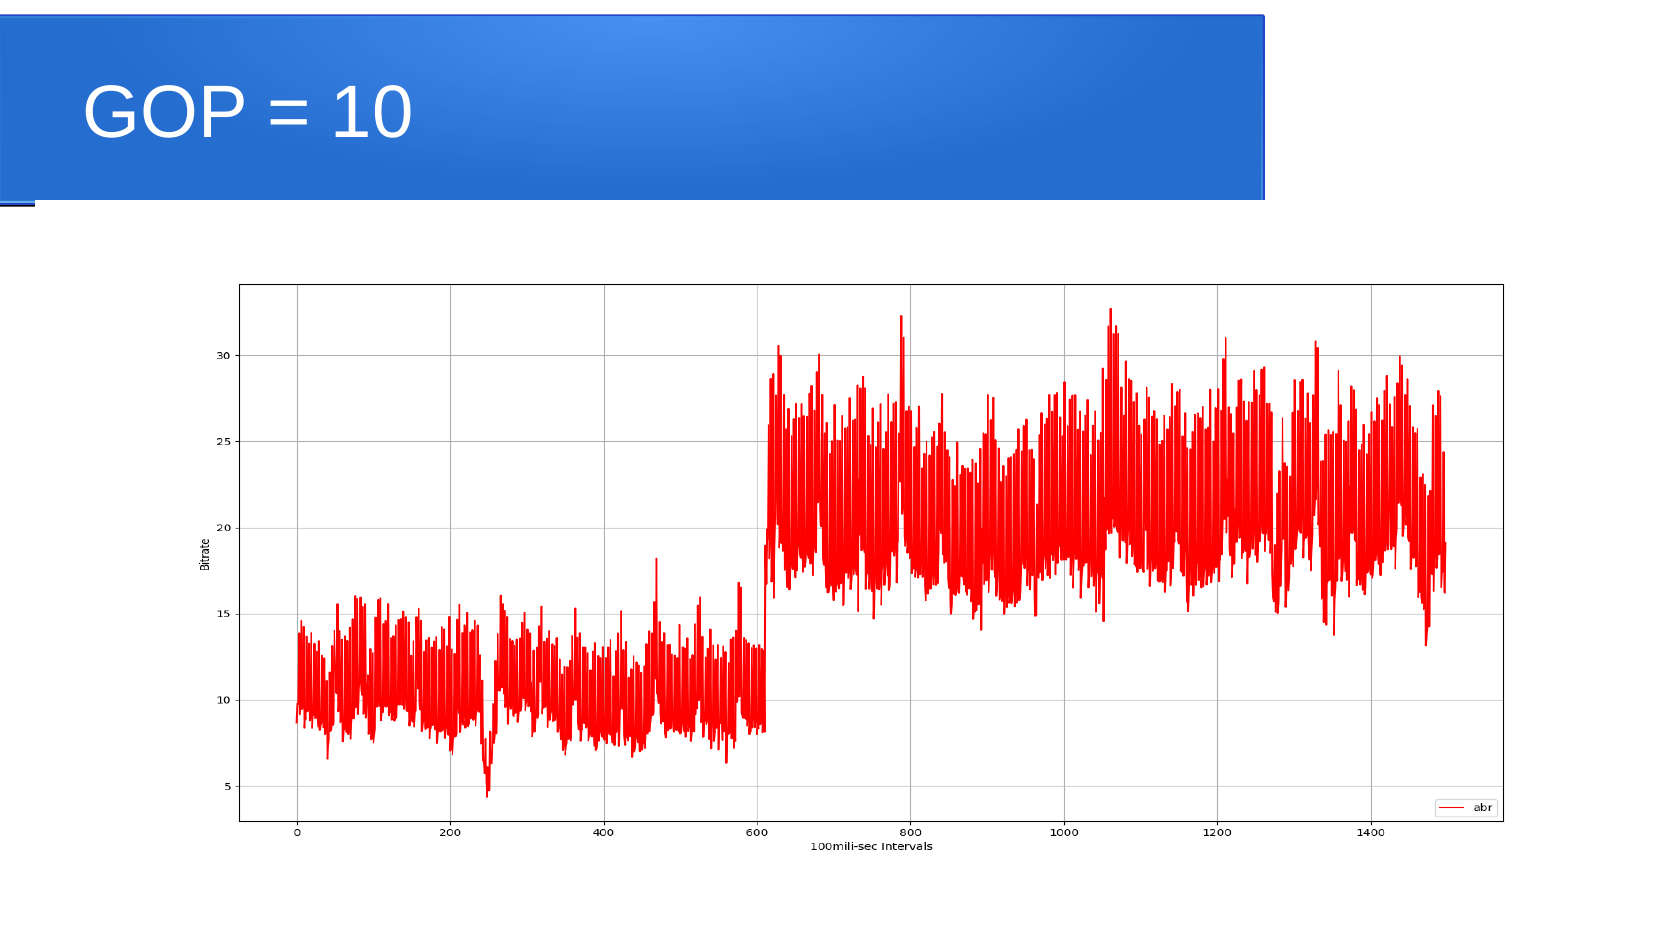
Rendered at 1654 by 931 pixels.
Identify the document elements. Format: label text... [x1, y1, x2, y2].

title GOP = 10 [82, 35, 1235, 189]
picture [35, 200, 1654, 898]
